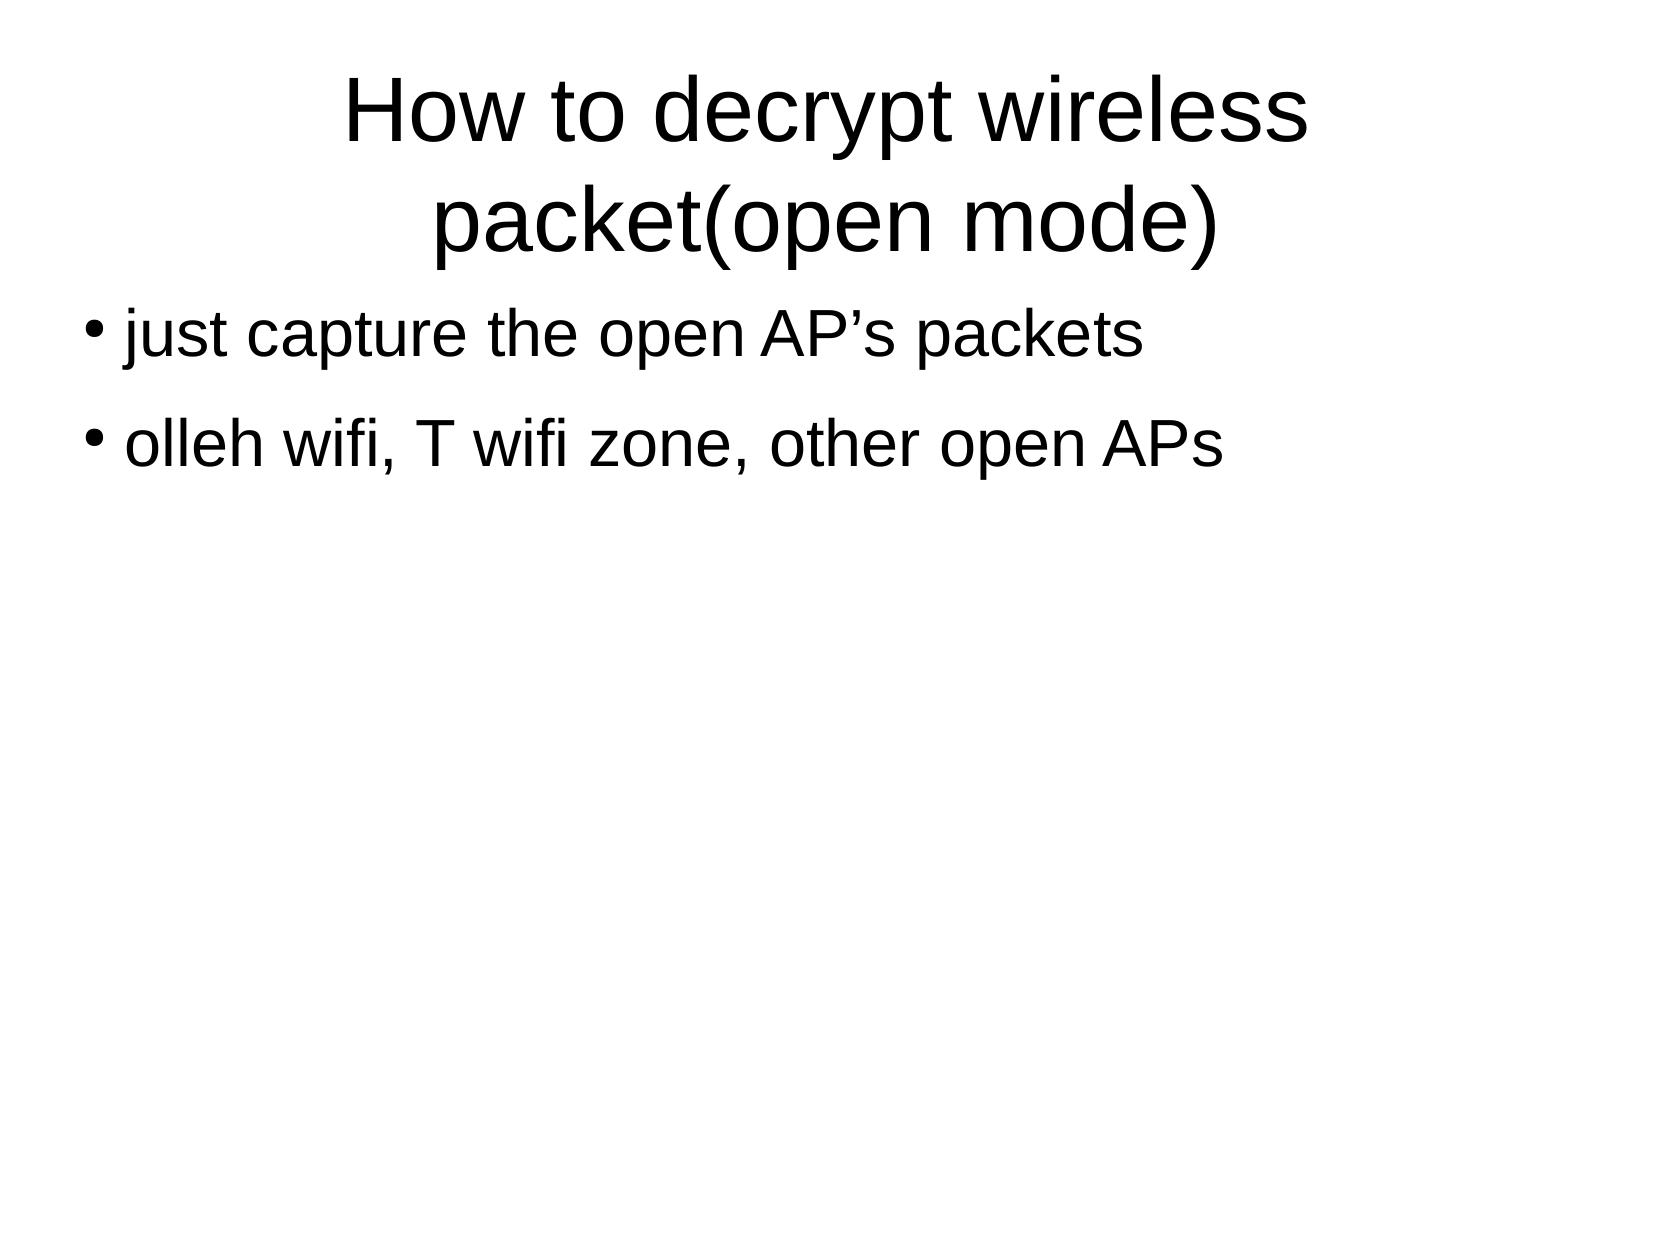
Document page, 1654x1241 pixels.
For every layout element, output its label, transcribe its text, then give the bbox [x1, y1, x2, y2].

list just capture the open AP’s packets olleh wifi, T wifi zone, other open APs [82, 290, 1571, 1010]
title How to decrypt wireless packet(open mode) [82, 49, 1571, 257]
